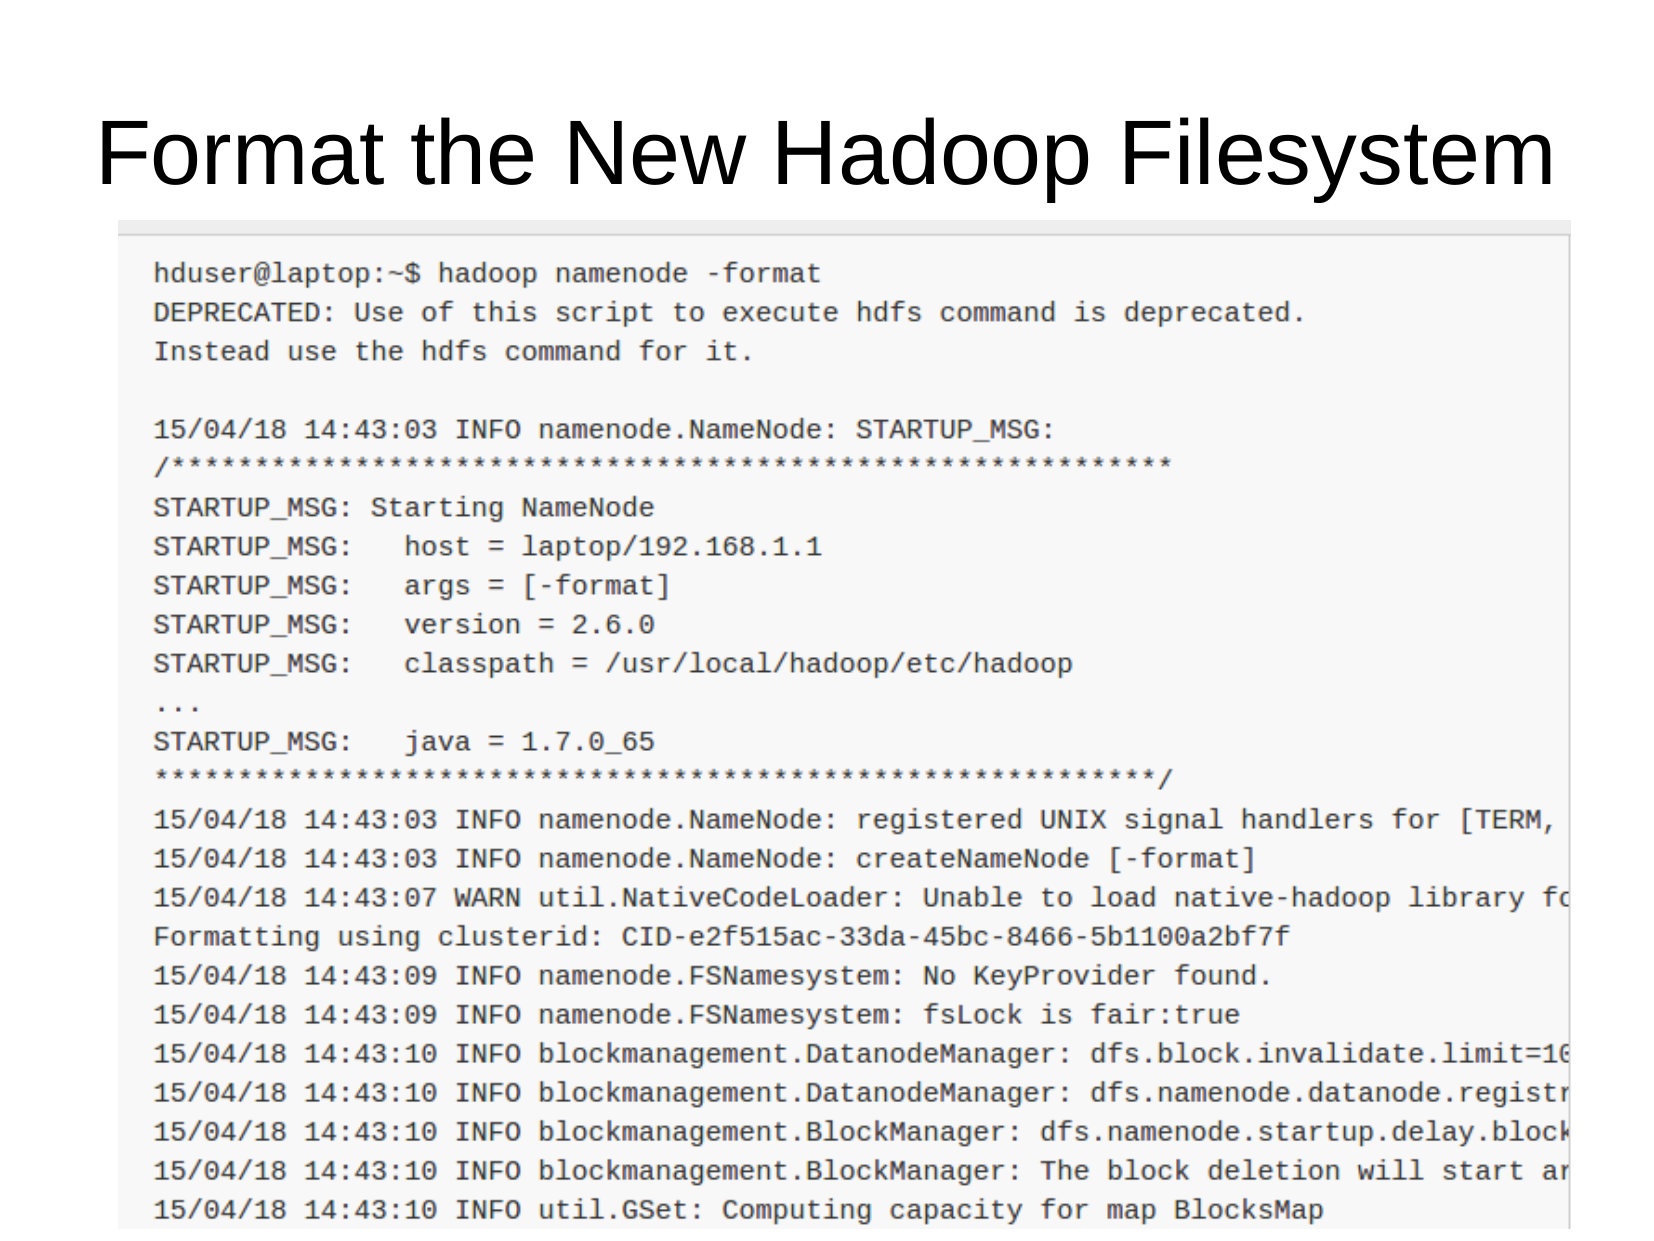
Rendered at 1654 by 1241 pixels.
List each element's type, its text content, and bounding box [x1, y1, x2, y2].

title Format the New Hadoop Filesystem [82, 49, 1571, 257]
picture [118, 220, 1571, 1229]
